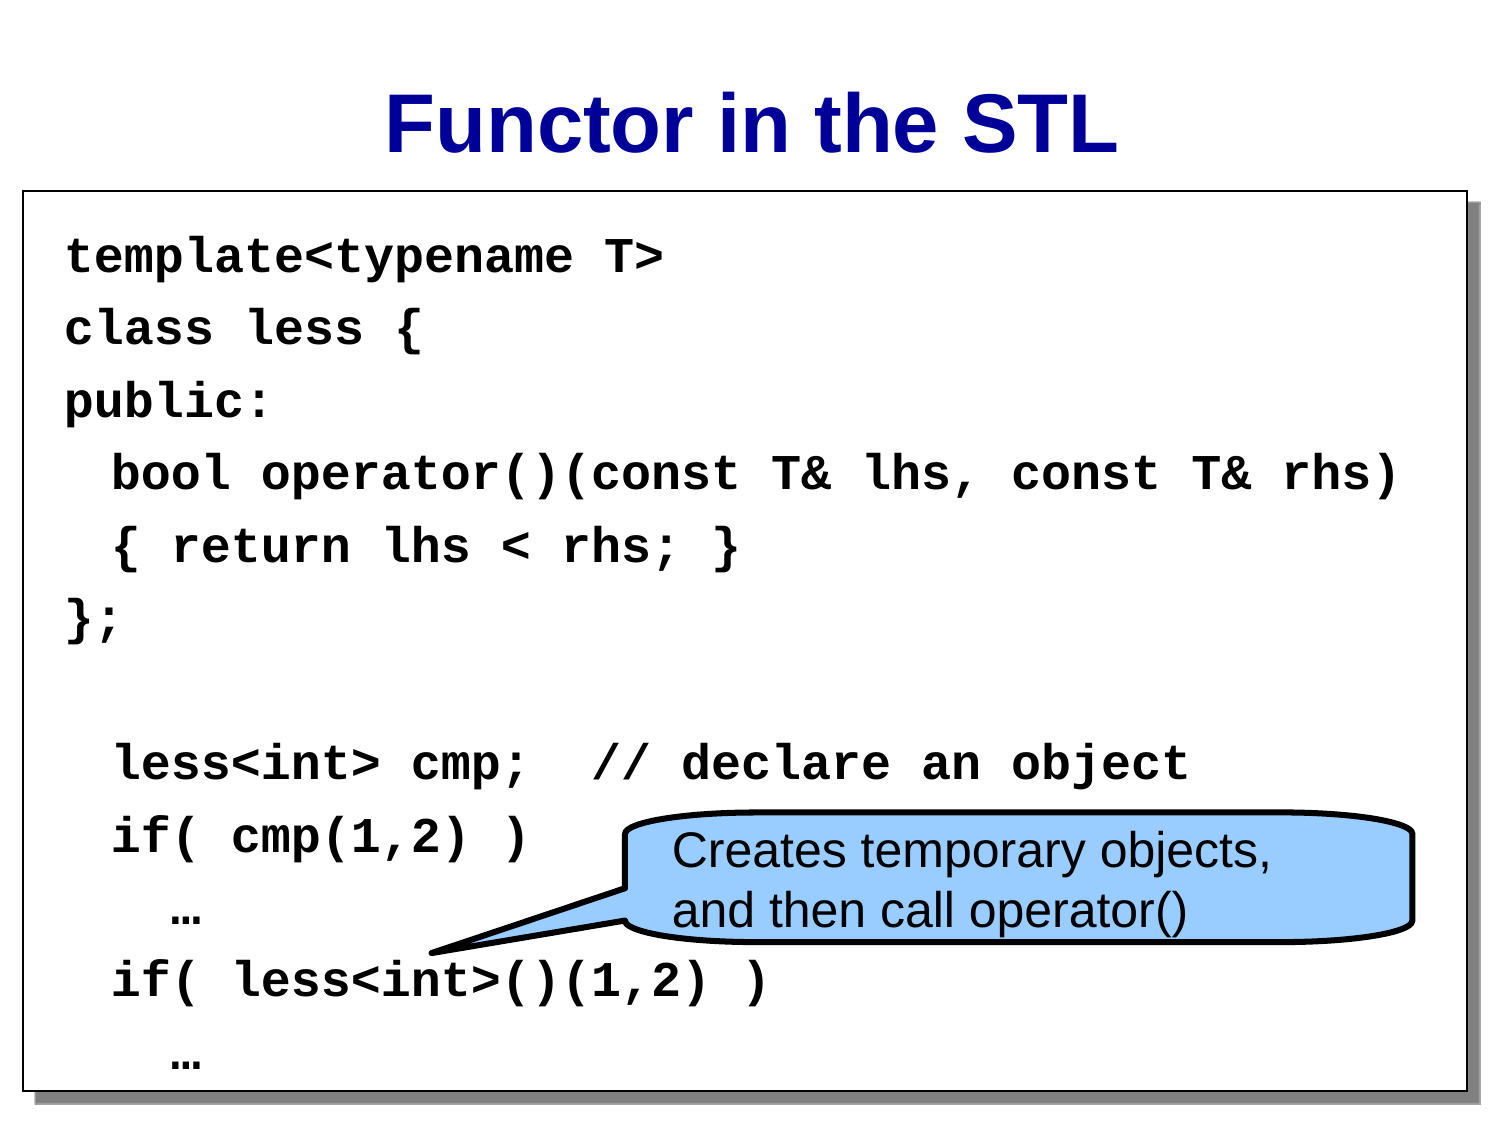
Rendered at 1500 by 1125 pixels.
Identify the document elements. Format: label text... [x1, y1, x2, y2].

text_box Creates temporary objects, and then call operator() [431, 812, 1413, 954]
title Functor in the STL [37, 17, 1468, 220]
list template<typename T> class less { public: bool operator()(const T& lhs, const T& rhs) { return lhs < rhs; } }; less<int> cmp; // declare an object if( cmp(1,2) ) … if( less<int>()(1,2) ) … [49, 215, 1427, 1087]
text_box [22, 190, 1468, 1091]
